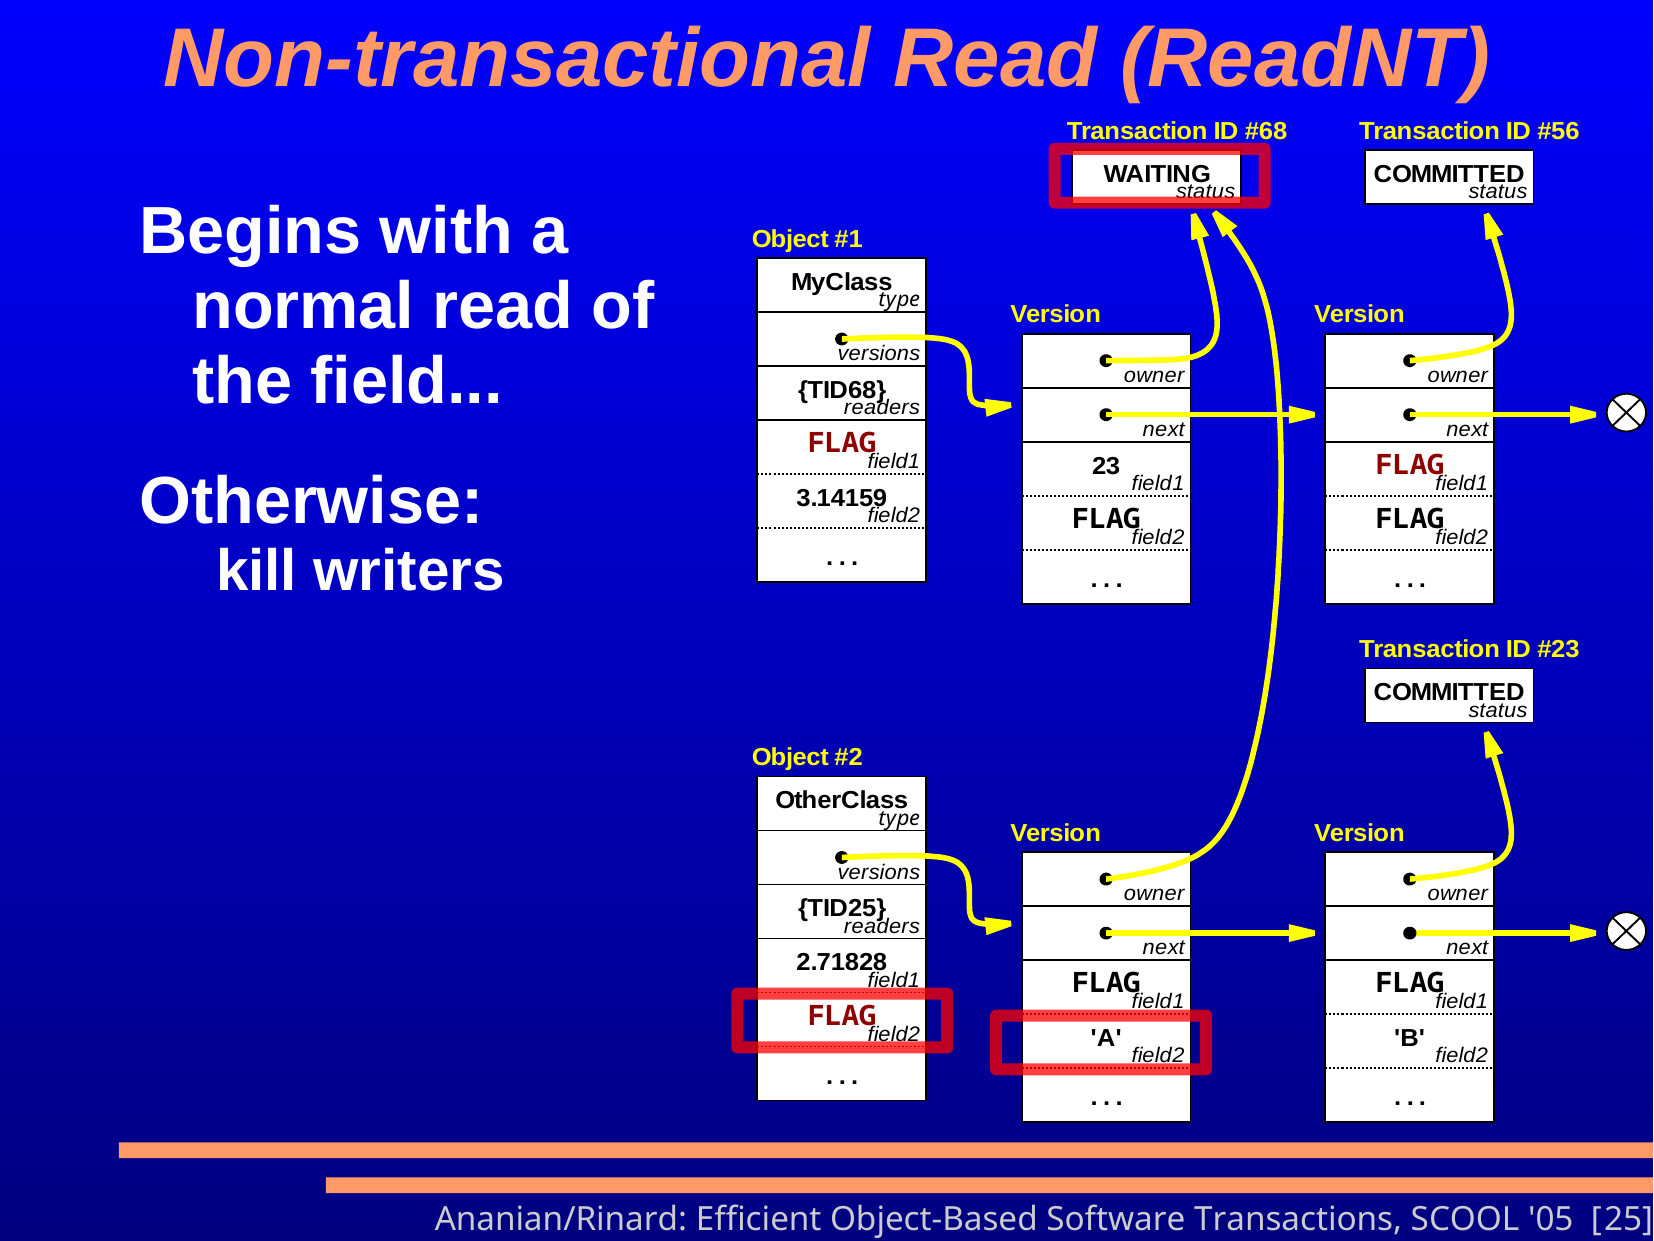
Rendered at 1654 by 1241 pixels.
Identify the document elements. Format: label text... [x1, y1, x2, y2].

title Non-transactional Read (ReadNT) [121, 0, 1534, 115]
picture [744, 1000, 941, 1041]
picture [743, 110, 1653, 1130]
list Begins with a normal read of the field... Otherwise: kill writers [121, 193, 701, 1133]
